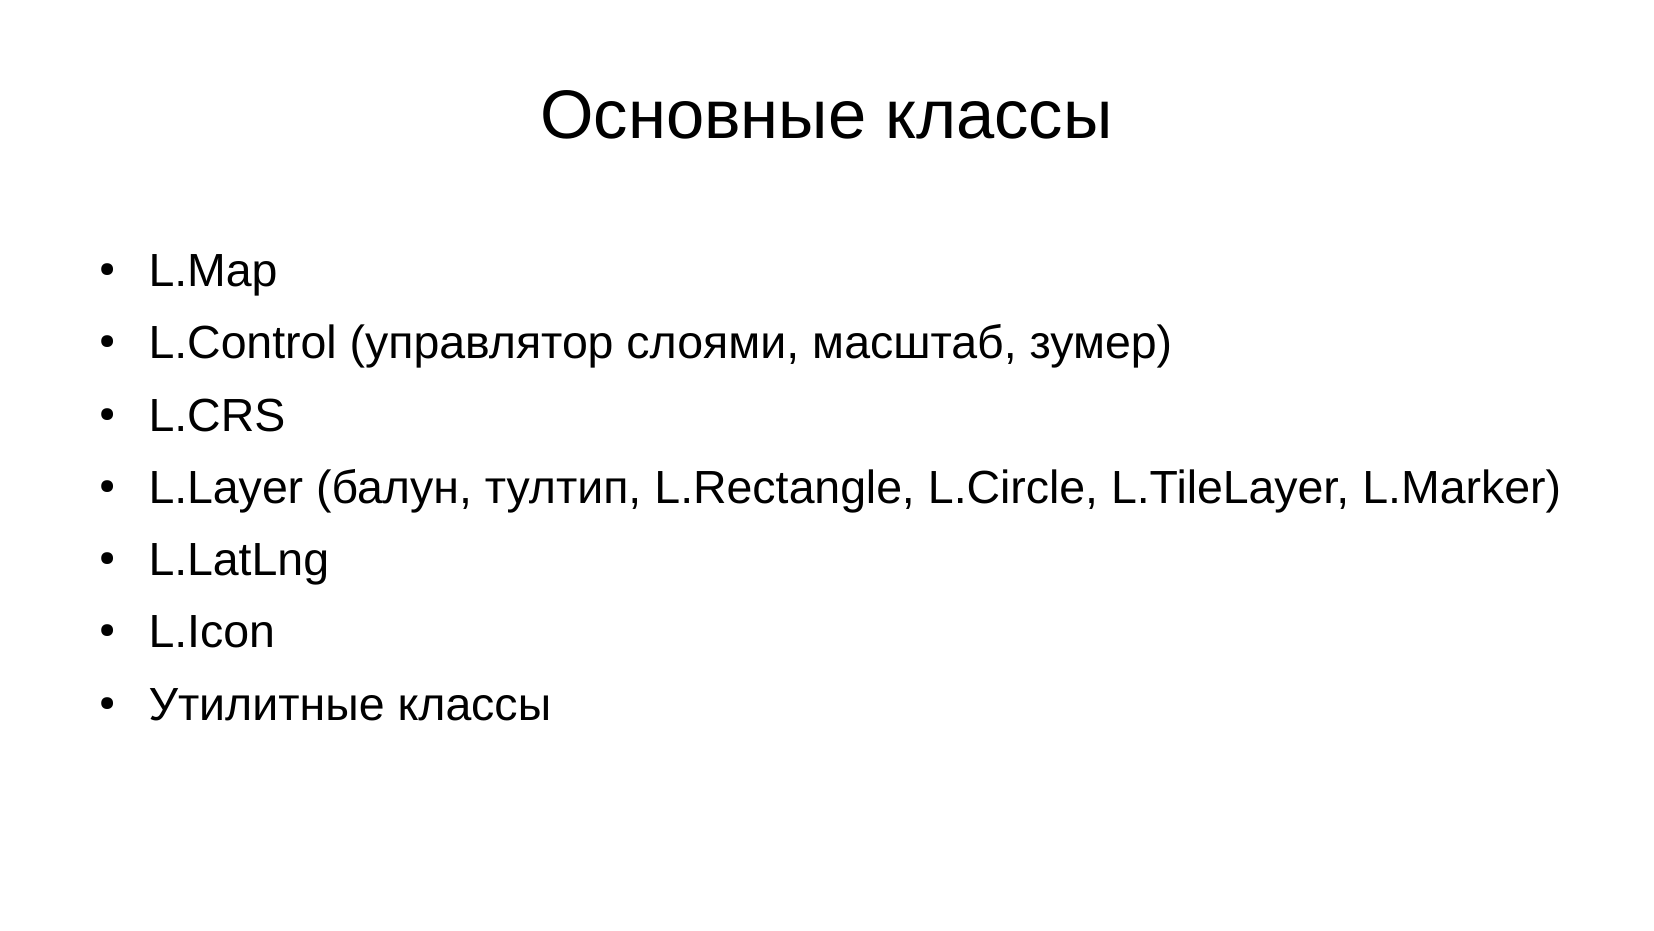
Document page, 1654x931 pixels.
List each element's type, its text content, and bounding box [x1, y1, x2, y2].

list L.Map L.Control (управлятор слоями, масштаб, зумер) L.CRS L.Layer (балун, тултип, L.Rectangle, L.Circle, L.TileLayer, L.Marker) L.LatLng L.Icon Утилитные классы [82, 217, 1571, 758]
title Основные классы [82, 37, 1571, 193]
